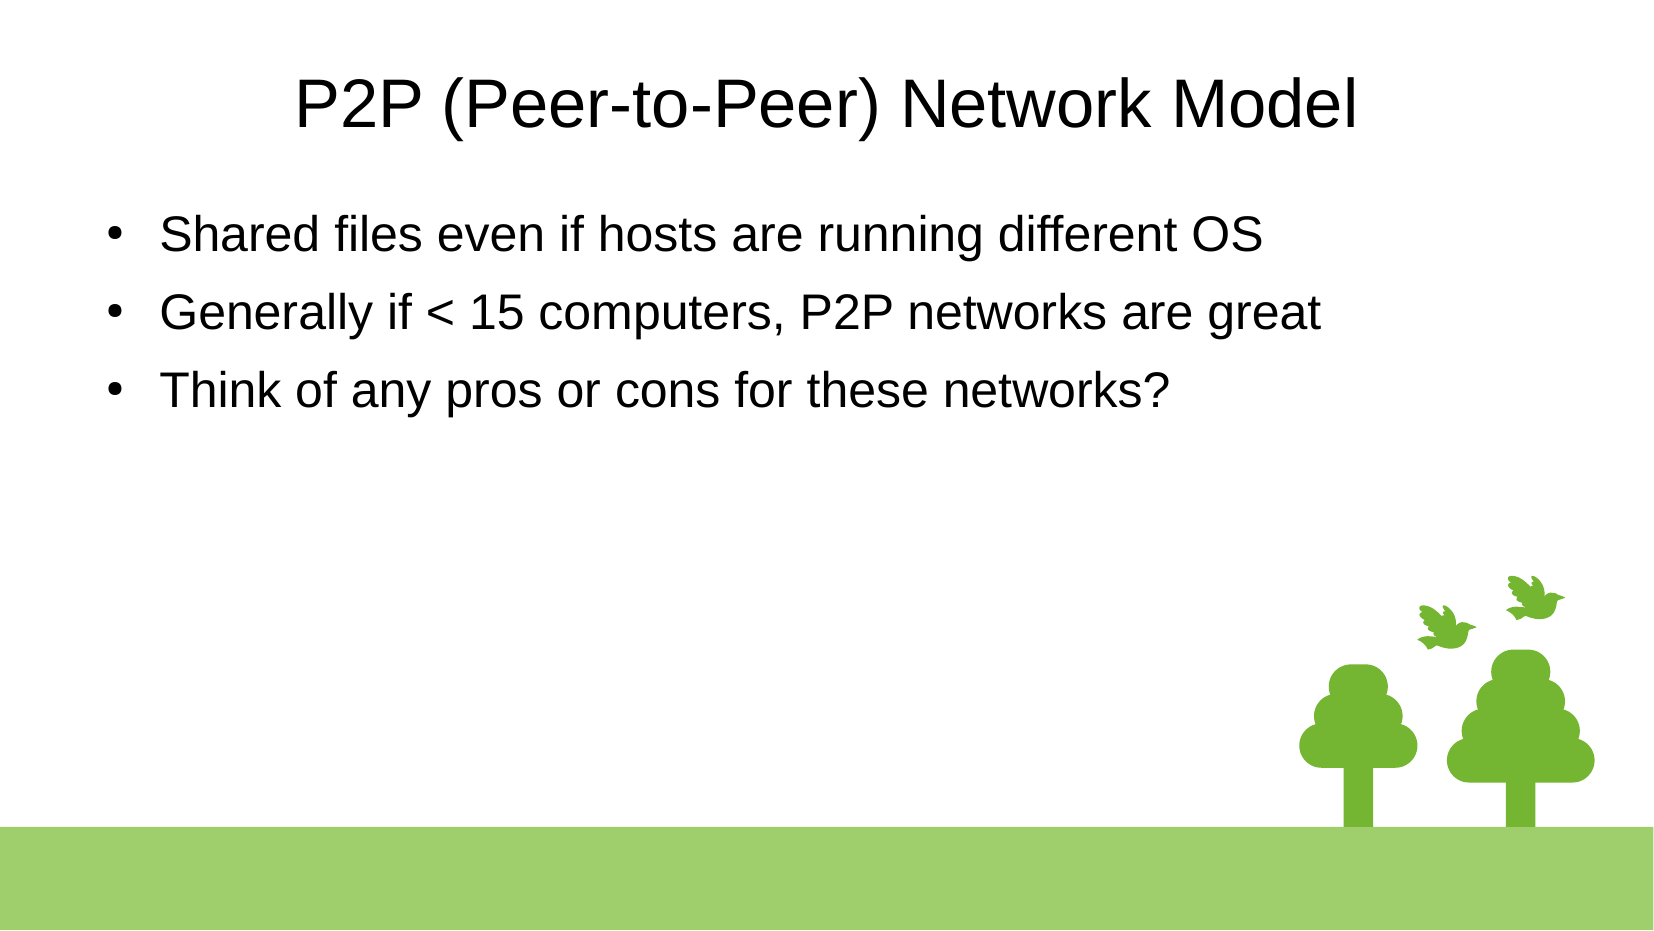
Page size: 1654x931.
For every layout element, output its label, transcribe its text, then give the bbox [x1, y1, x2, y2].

title P2P (Peer-to-Peer) Network Model [88, 29, 1565, 178]
list Shared files even if hosts are running different OS Generally if < 15 computers, P2P networks are great Think of any pros or cons for these networks? [88, 206, 1565, 739]
